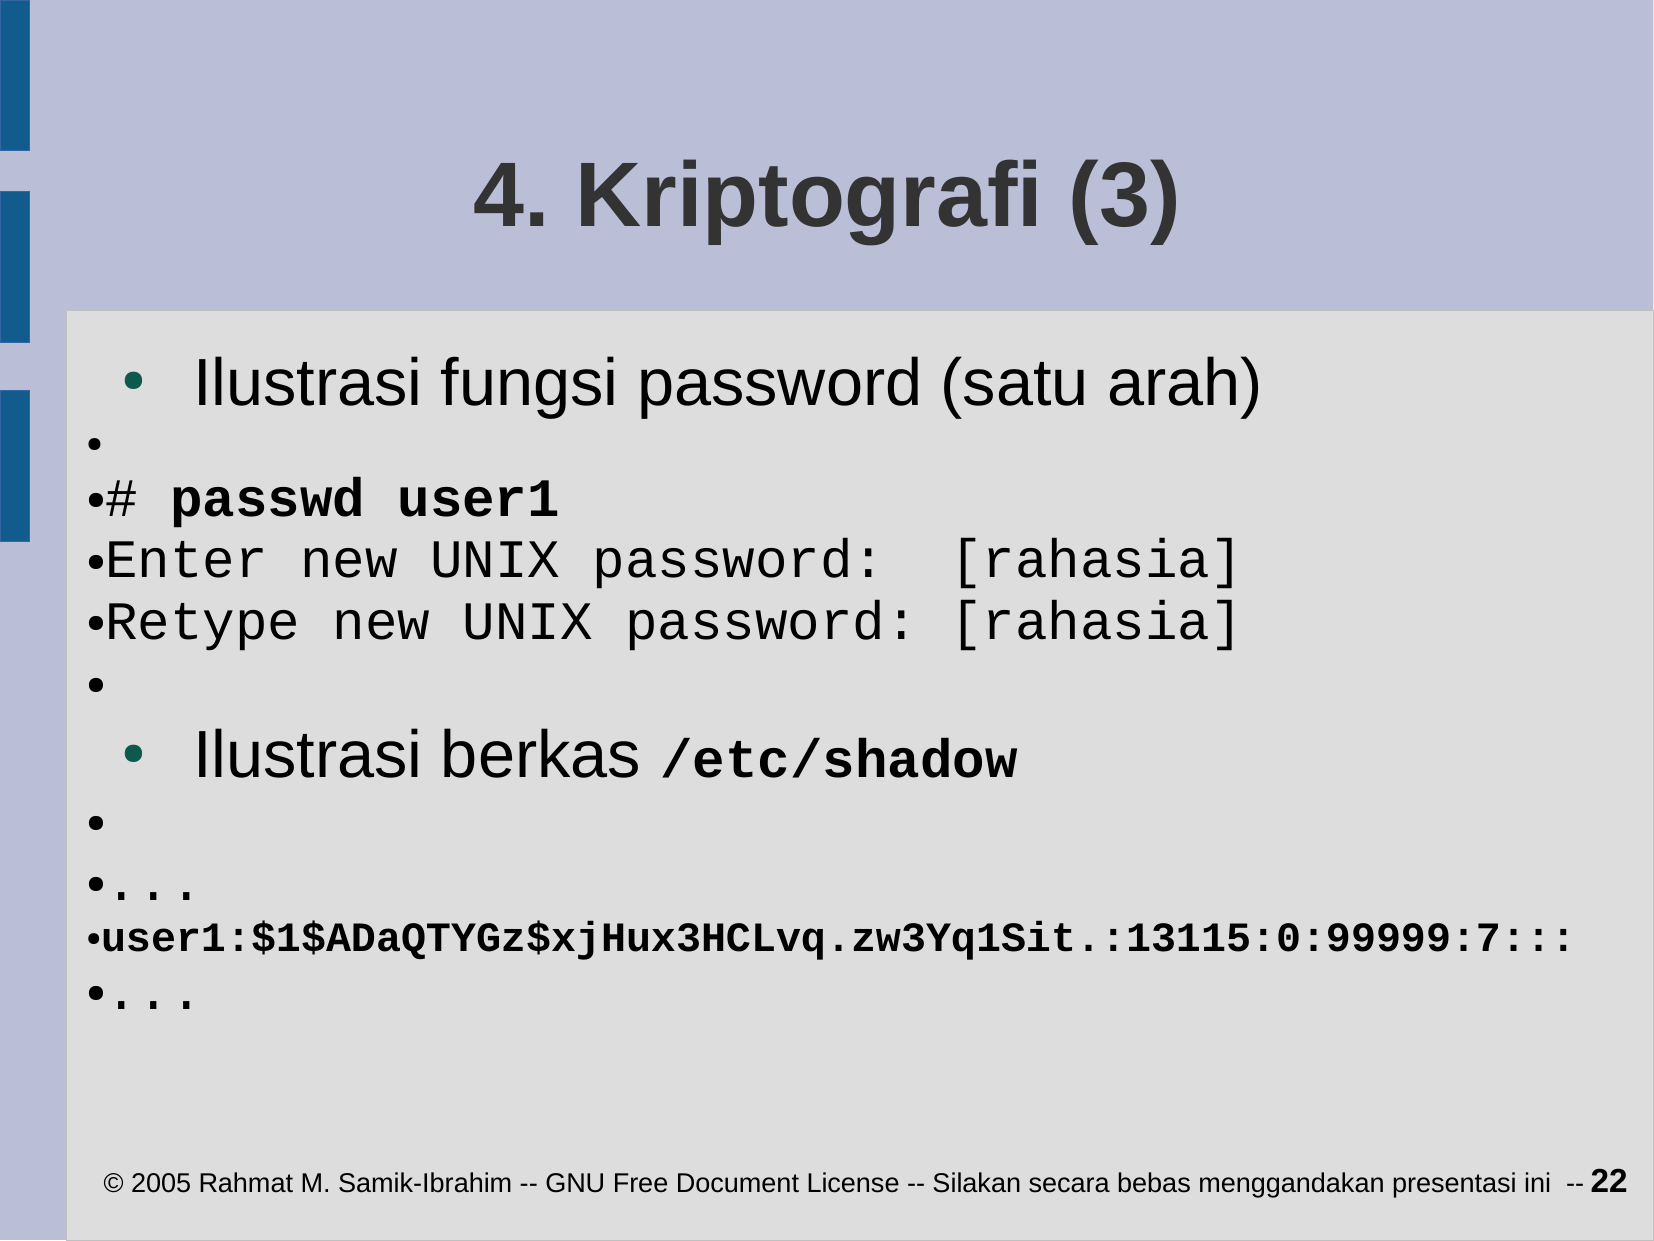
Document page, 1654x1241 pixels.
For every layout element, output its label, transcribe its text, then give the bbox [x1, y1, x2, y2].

title 4. Kriptografi (3) [121, 91, 1534, 299]
list Ilustrasi fungsi password (satu arah) # passwd user1 Enter new UNIX password: [rahasia] Retype new UNIX password: [rahasia] Ilustrasi berkas /etc/shadow ... user1:$1$ADaQTYGz$xjHux3HCLvq.zw3Yq1Sit.:13115:0:99999:7::: ... [86, 344, 1616, 1127]
